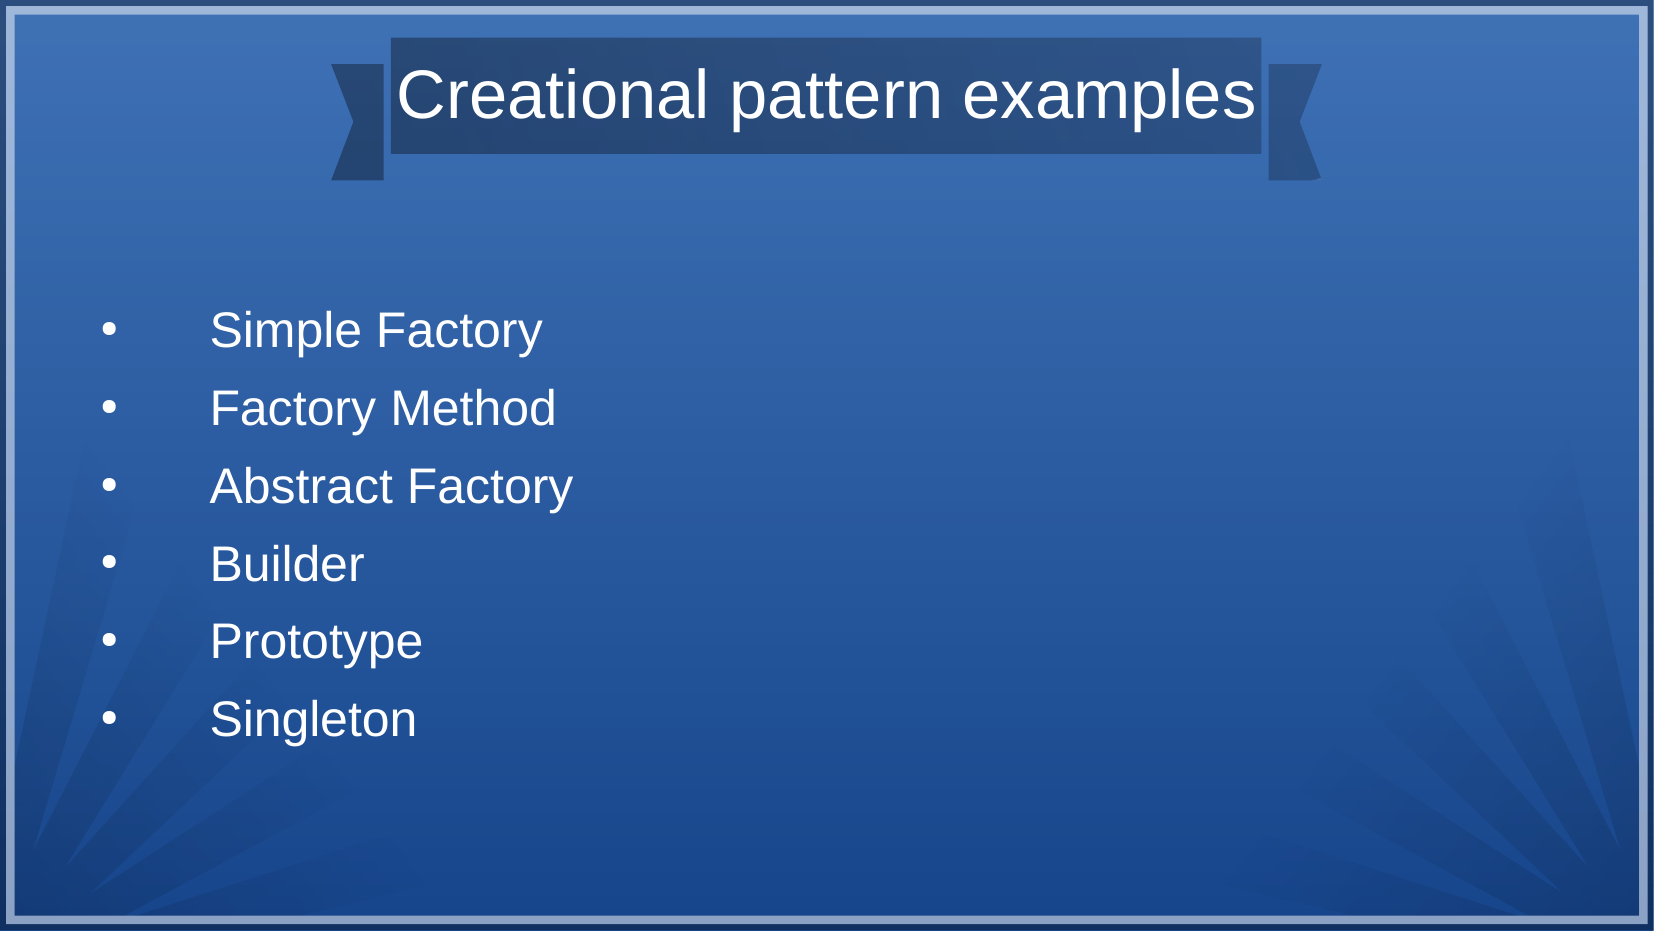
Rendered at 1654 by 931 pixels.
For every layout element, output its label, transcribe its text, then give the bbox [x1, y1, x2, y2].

title Creational pattern examples [389, 35, 1264, 154]
list Simple Factory Factory Method Abstract Factory Builder Prototype Singleton [82, 224, 1571, 848]
